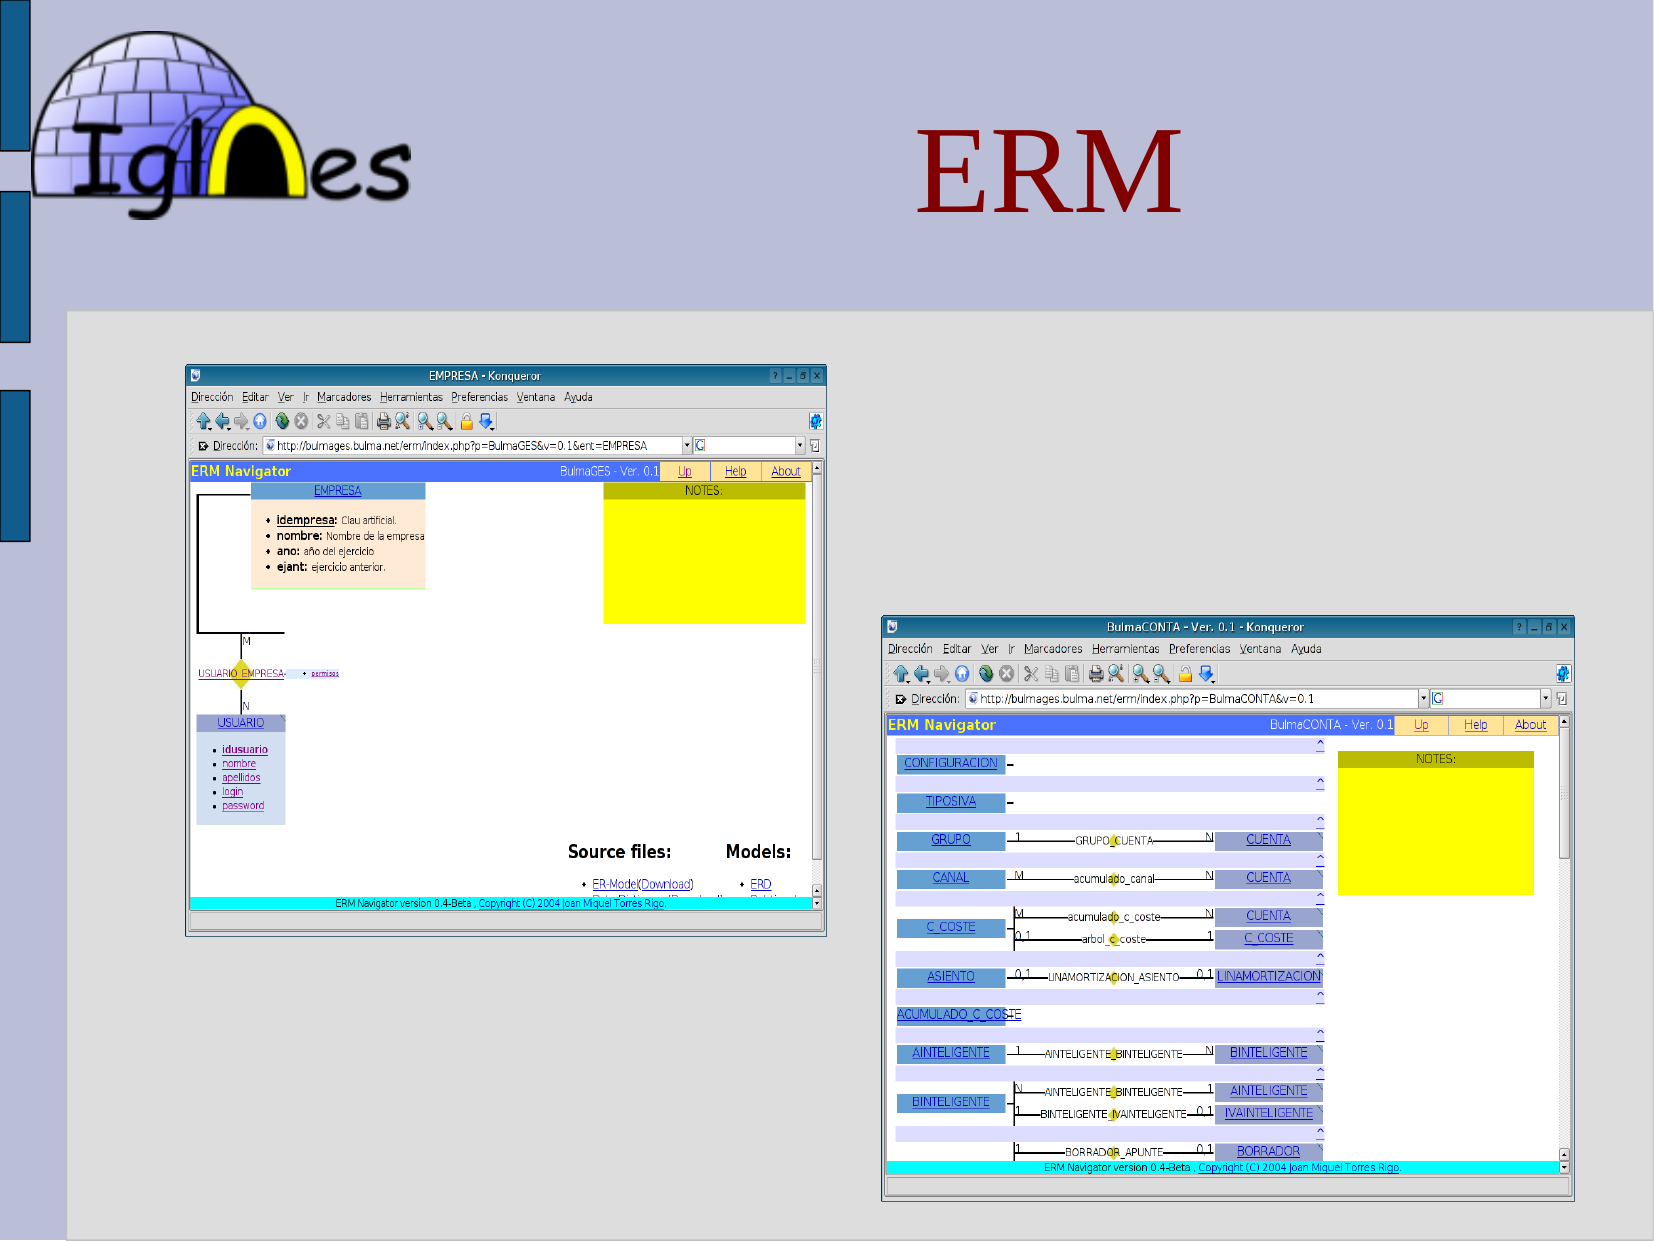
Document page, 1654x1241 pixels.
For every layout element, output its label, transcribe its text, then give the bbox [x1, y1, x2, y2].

picture [883, 620, 1575, 1202]
text_box ERM [531, 63, 1568, 238]
picture [31, 31, 411, 220]
picture [187, 369, 827, 937]
